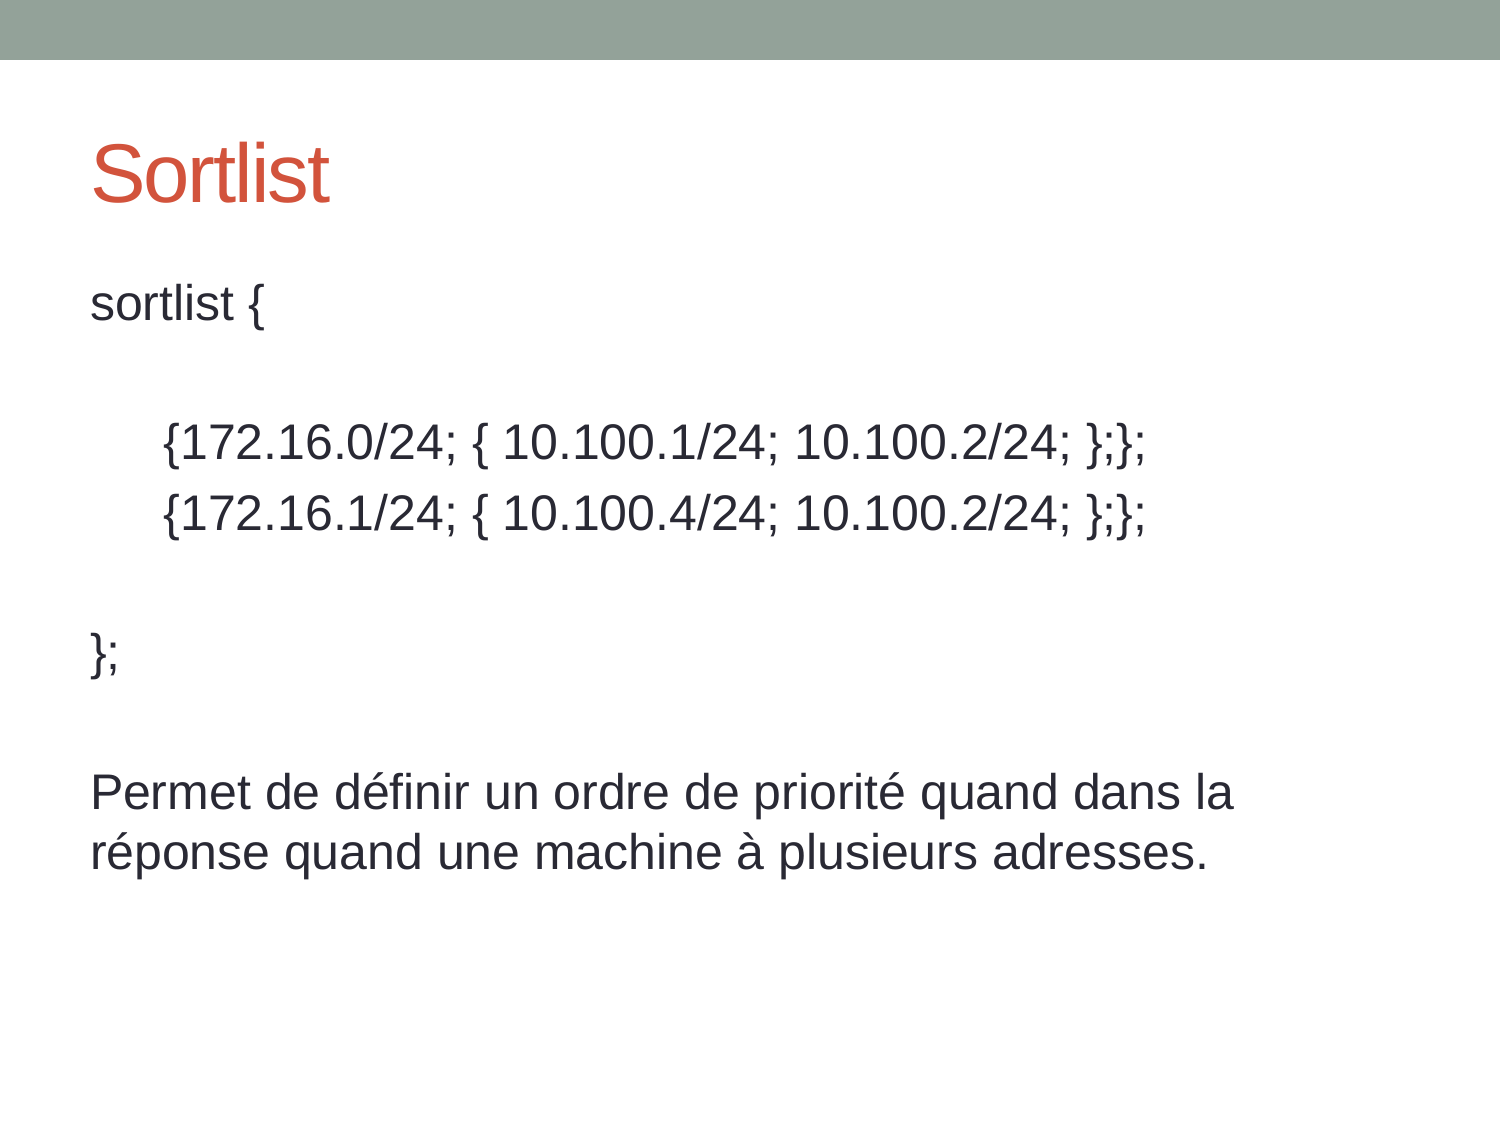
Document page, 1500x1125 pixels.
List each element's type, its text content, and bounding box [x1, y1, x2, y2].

list sortlist { {172.16.0/24; { 10.100.1/24; 10.100.2/24; };}; {172.16.1/24; { 10.100.4/24; 10.100.2/24; };}; }; Permet de définir un ordre de priorité quand dans la réponse quand une machine à plusieurs adresses. [75, 262, 1425, 1063]
title Sortlist [75, 87, 1425, 250]
